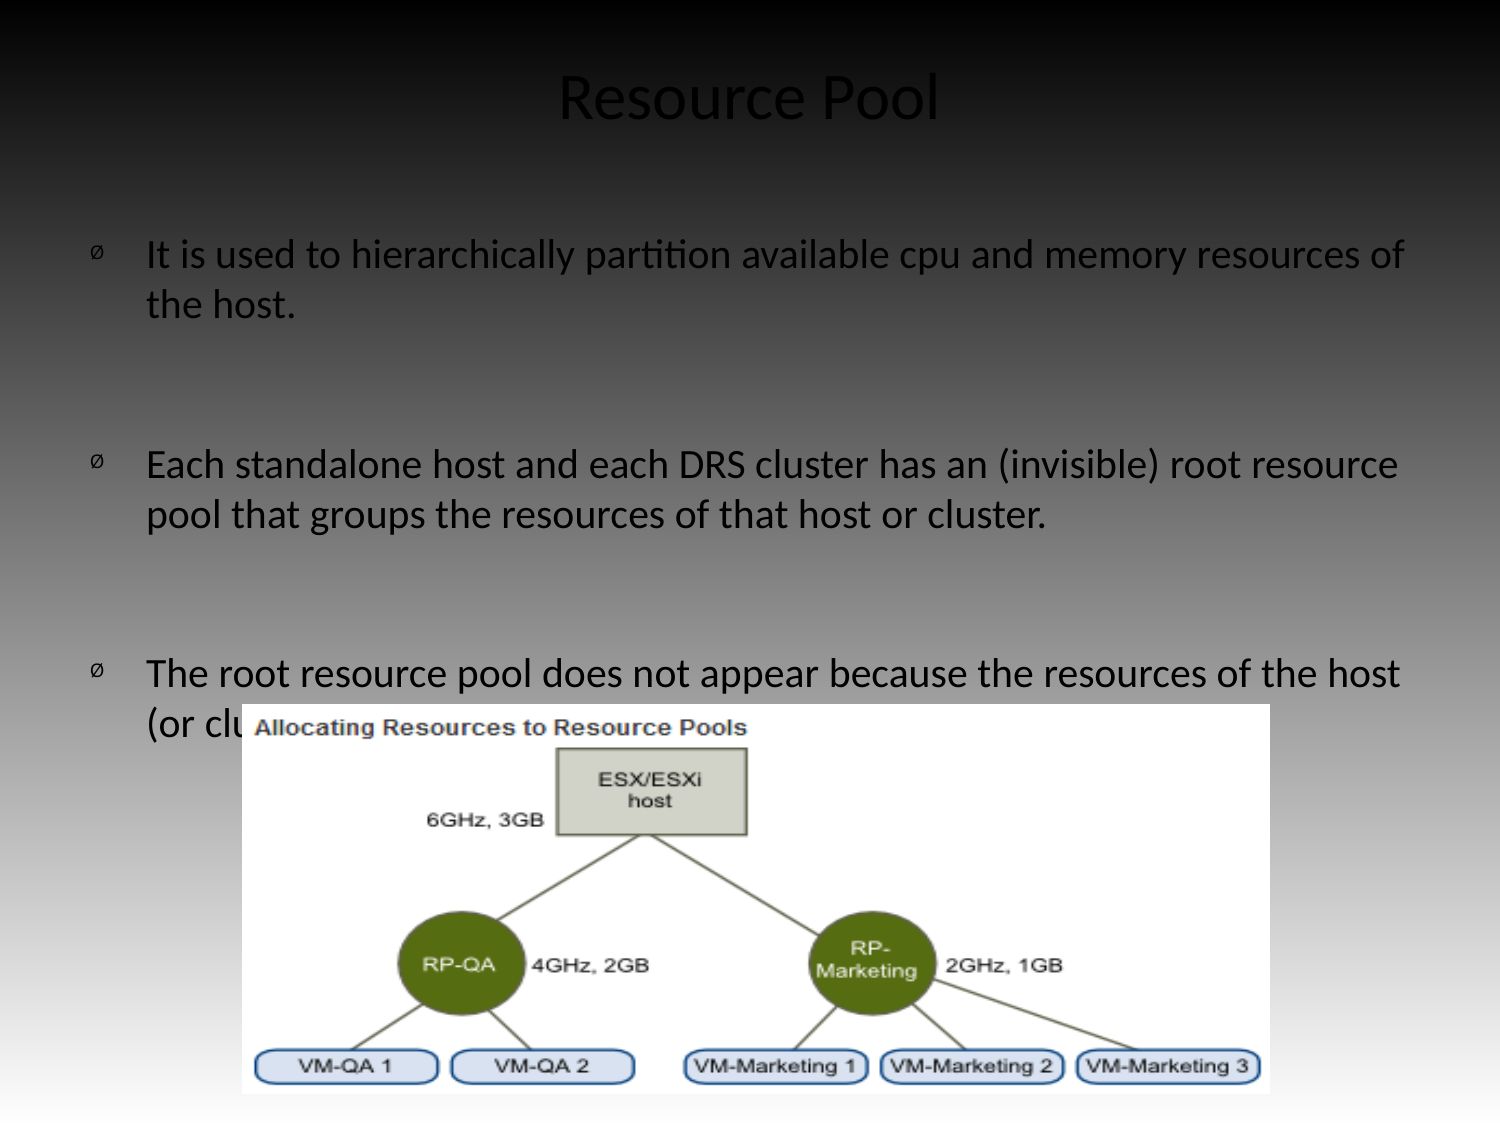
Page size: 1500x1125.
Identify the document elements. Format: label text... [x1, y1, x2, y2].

picture [242, 704, 1270, 1094]
title Resource Pool [75, 45, 1425, 219]
list It is used to hierarchically partition available cpu and memory resources of the host. Each standalone host and each DRS cluster has an (invisible) root resource pool that groups the resources of that host or cluster. The root resource pool does not appear because the resources of the host (or cluster) and the root resource pool are always the same. [75, 219, 1425, 1106]
